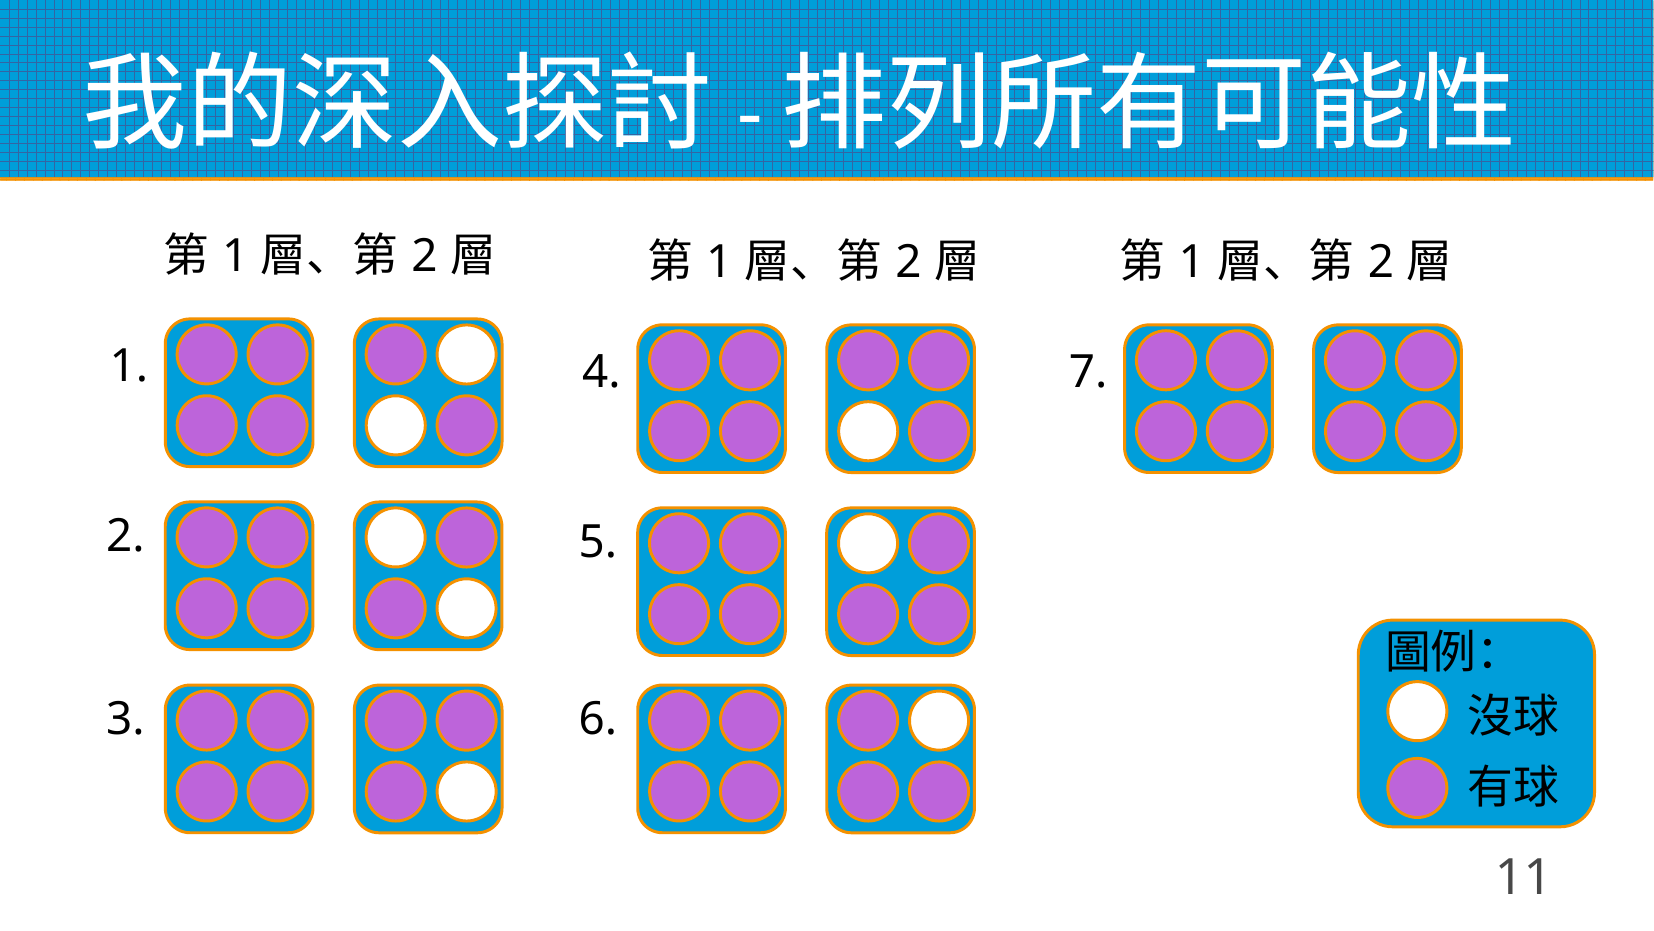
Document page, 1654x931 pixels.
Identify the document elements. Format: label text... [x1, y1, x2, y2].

text_box [165, 318, 313, 467]
text_box 1. [103, 325, 148, 402]
text_box [1124, 324, 1273, 473]
text_box [826, 324, 975, 473]
text_box [165, 685, 313, 833]
text_box 5. [572, 501, 625, 578]
text_box [637, 507, 786, 656]
text_box [826, 685, 975, 833]
title 我的深入探討-排列所有可能性 [82, 14, 1571, 171]
text_box 3. [100, 679, 152, 755]
text_box 2. [100, 496, 152, 572]
text_box [354, 501, 502, 650]
text_box [165, 501, 313, 650]
text_box [354, 685, 503, 833]
text_box 4. [576, 331, 628, 408]
text_box [1313, 324, 1462, 473]
text_box 第1層、第2層 [1113, 219, 1447, 296]
text_box [637, 324, 786, 473]
text_box [354, 318, 503, 467]
text_box 圖例： [1379, 620, 1529, 678]
text_box 第1層、第2層 [157, 213, 491, 290]
text_box 沒球 [1461, 683, 1565, 742]
text_box [1358, 620, 1595, 827]
text_box 有球 [1461, 754, 1566, 813]
text_box 6. [572, 679, 625, 755]
text_box [637, 685, 786, 833]
text_box [826, 507, 975, 656]
text_box 第1層、第2層 [641, 219, 975, 296]
text_box 7. [1062, 331, 1115, 408]
